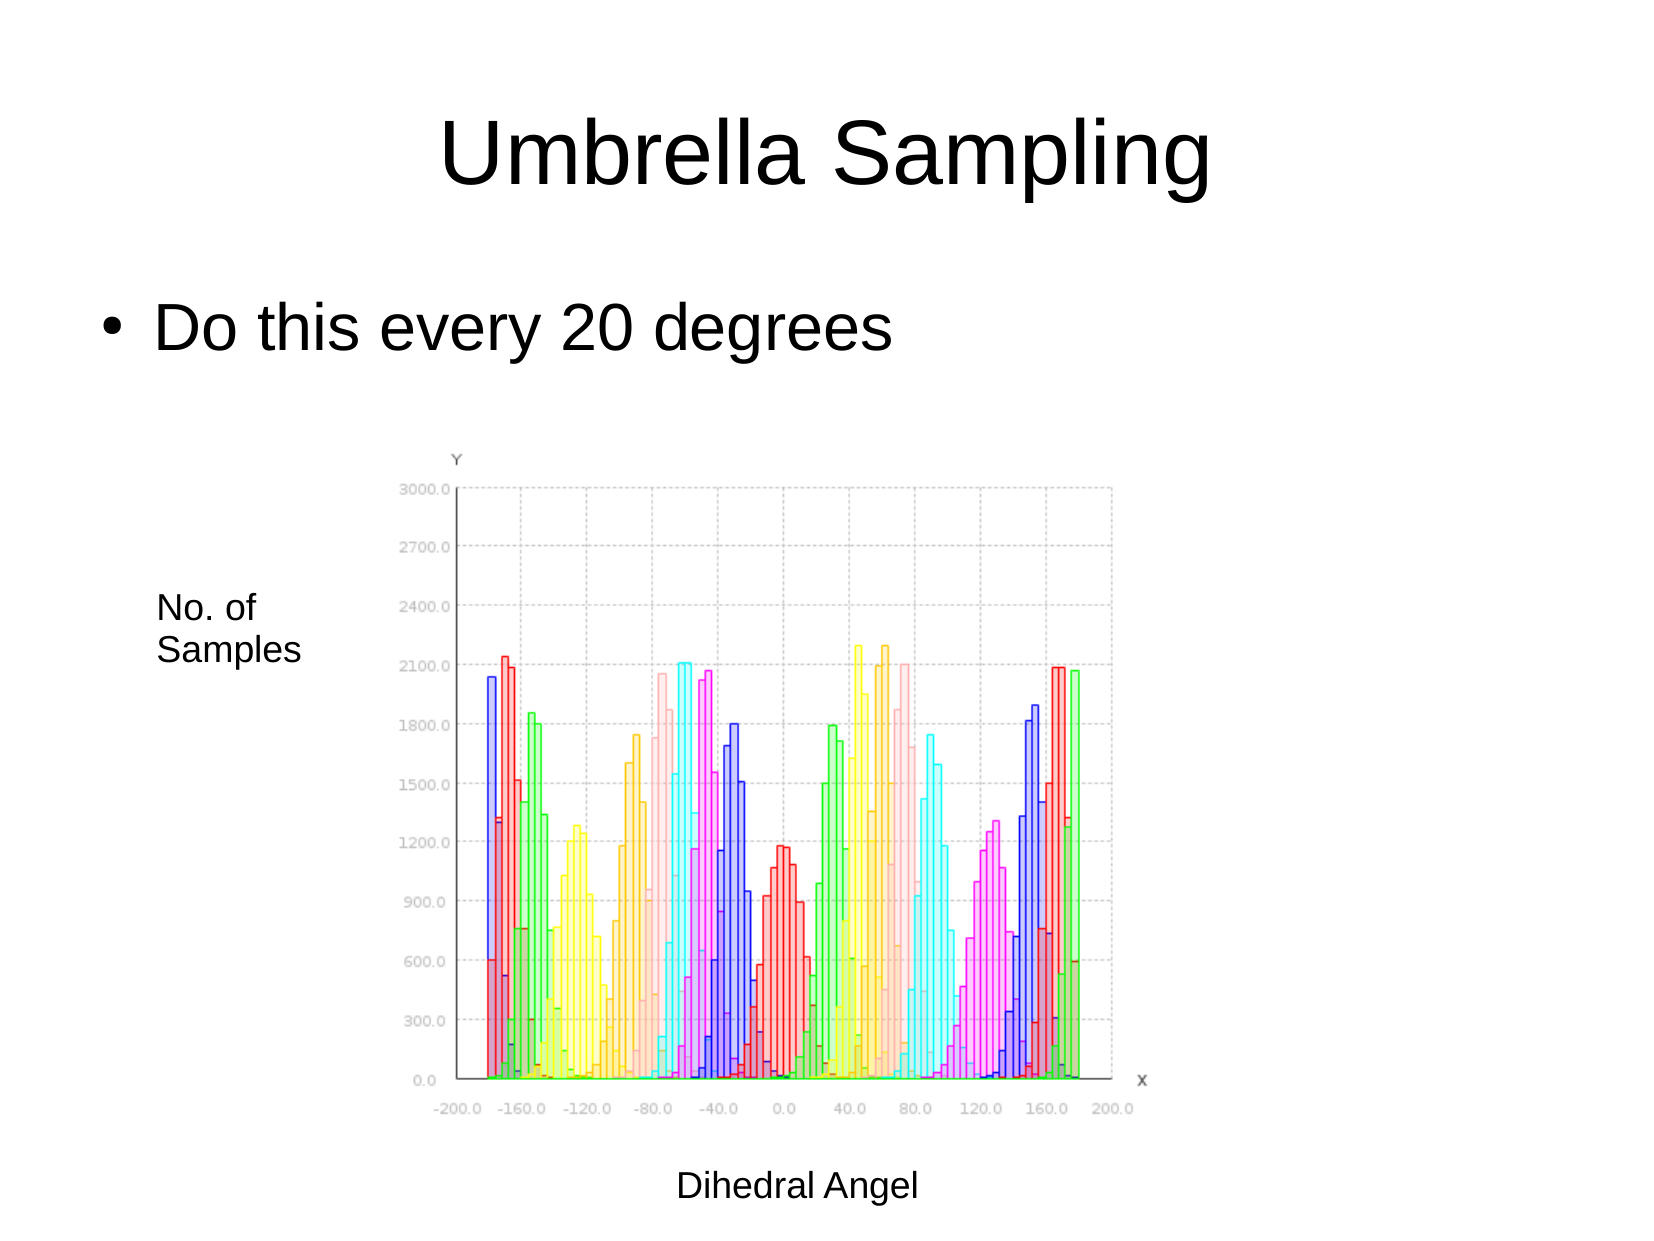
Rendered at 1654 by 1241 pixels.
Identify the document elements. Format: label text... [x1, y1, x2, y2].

list Do this every 20 degrees [82, 290, 1538, 1010]
text_box No. of Samples [141, 578, 317, 678]
text_box Dihedral Angel [661, 1157, 935, 1215]
picture [317, 1010, 1252, 1205]
title Umbrella Sampling [82, 49, 1571, 257]
